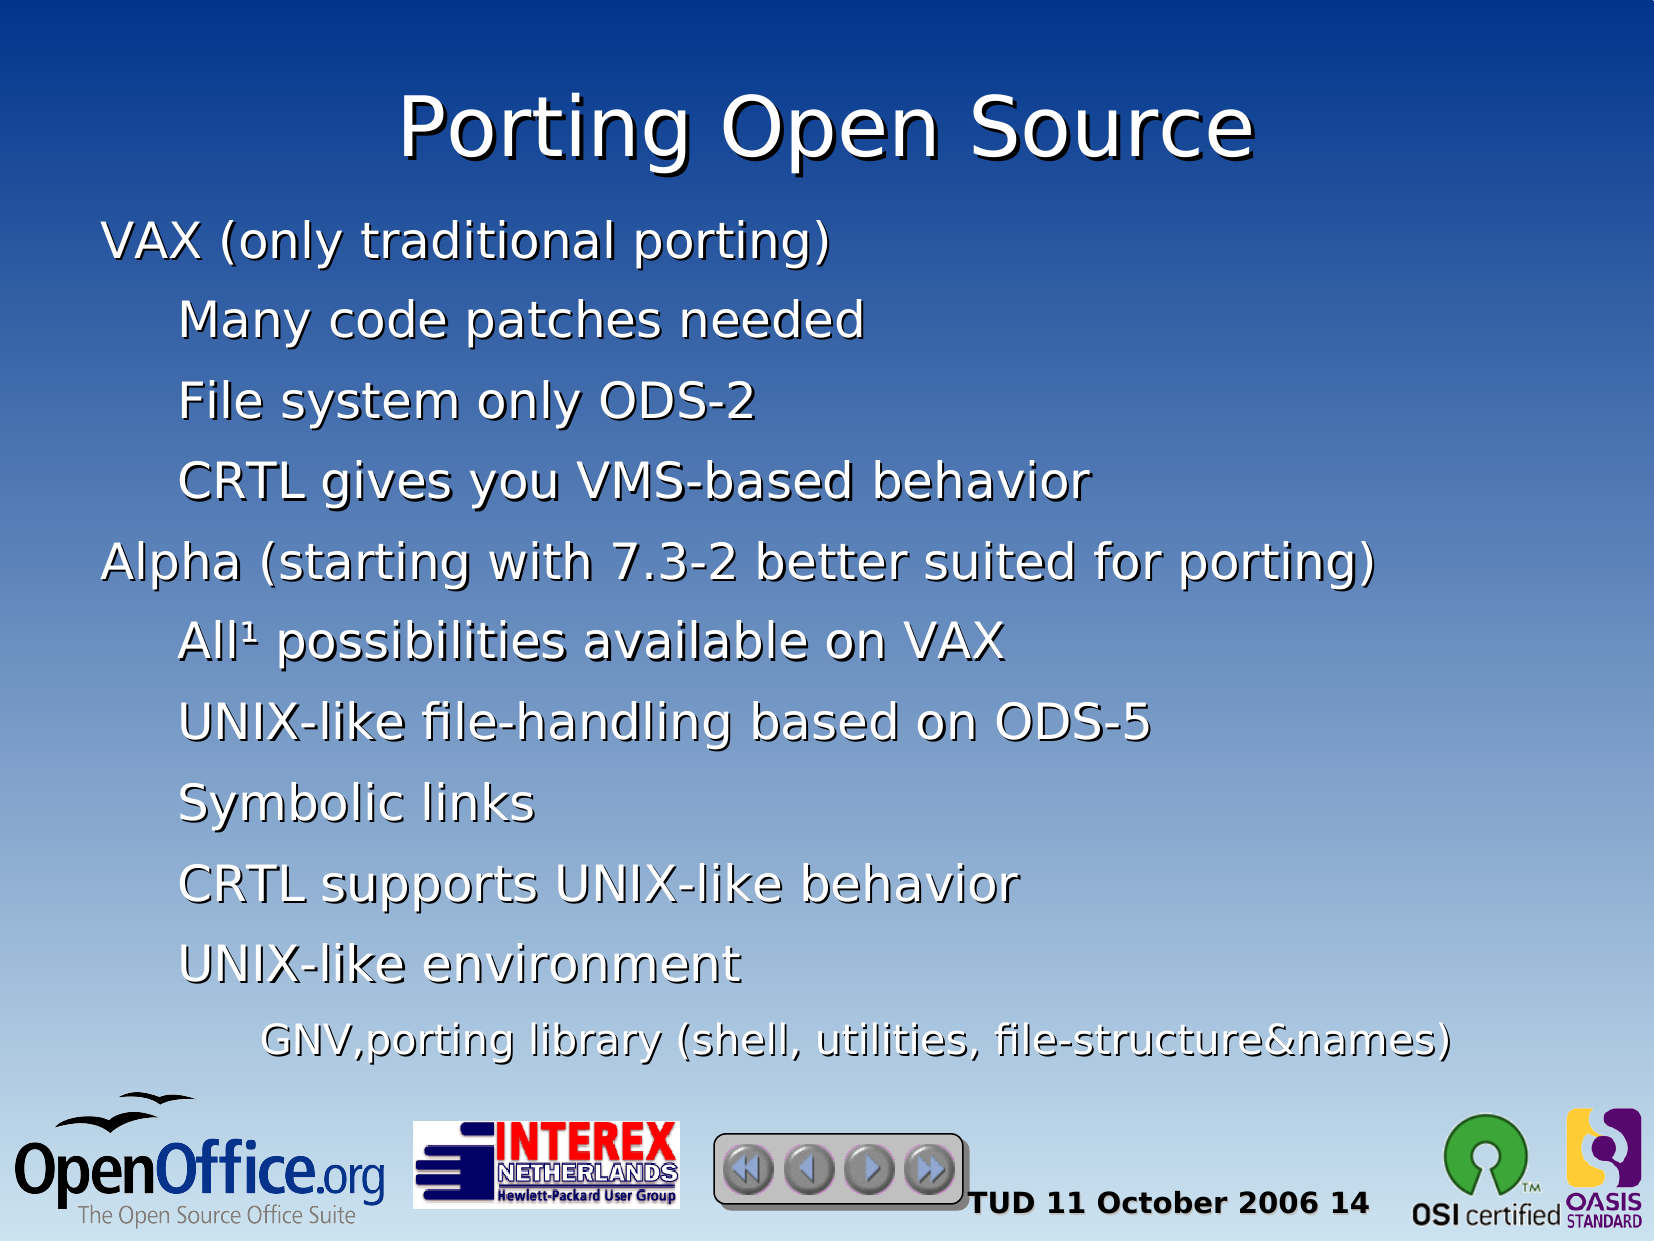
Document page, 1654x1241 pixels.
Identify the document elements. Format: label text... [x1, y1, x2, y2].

picture [784, 1144, 835, 1195]
picture [413, 1121, 680, 1209]
picture [1405, 1102, 1654, 1238]
picture [904, 1144, 955, 1195]
list VAX (only traditional porting) Many code patches needed File system only ODS-2 CRTL gives you VMS-based behavior Alpha (starting with 7.3-2 better suited for porting) All¹ possibilities available on VAX UNIX-like file-handling based on ODS-5 Symbolic links CRTL supports UNIX-like behavior UNIX-like environment GNV,porting library (shell, utilities, file-structure&names) [82, 212, 1571, 1069]
picture [15, 1092, 384, 1229]
picture [723, 1144, 774, 1195]
text_box TUD 11 October 2006 32 [974, 1181, 1500, 1241]
title Porting Open Source [82, 49, 1571, 207]
text_box [714, 1133, 963, 1204]
picture [844, 1144, 895, 1195]
